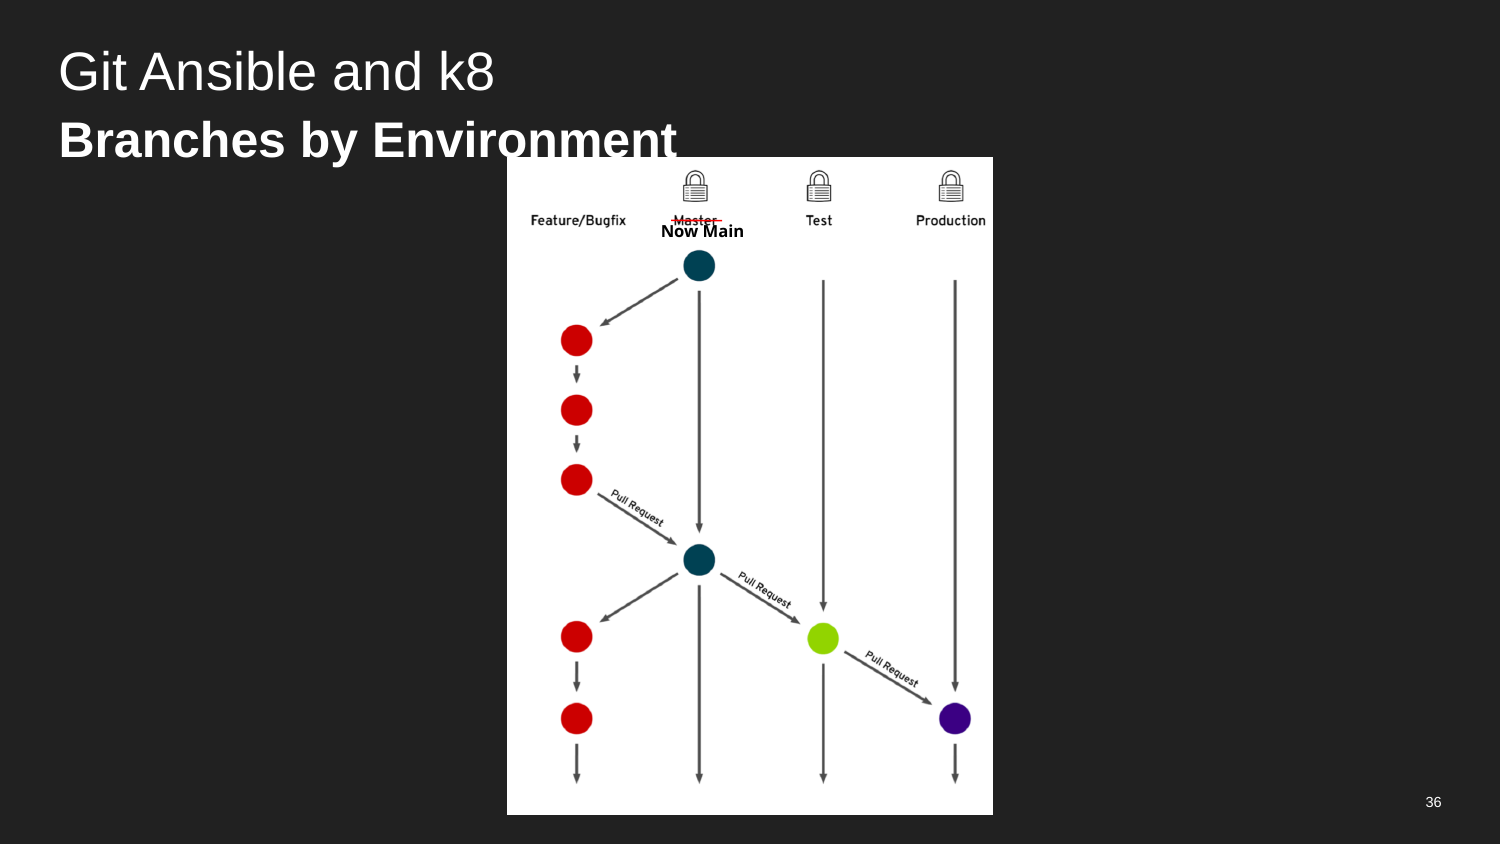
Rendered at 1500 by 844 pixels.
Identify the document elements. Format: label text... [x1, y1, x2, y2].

title Git Ansible and k8 [58, 36, 1442, 130]
list Branches by Environment [58, 130, 1442, 691]
picture [507, 157, 993, 815]
text_box Now Main [645, 206, 771, 257]
slide_number 1 [1392, 793, 1442, 815]
